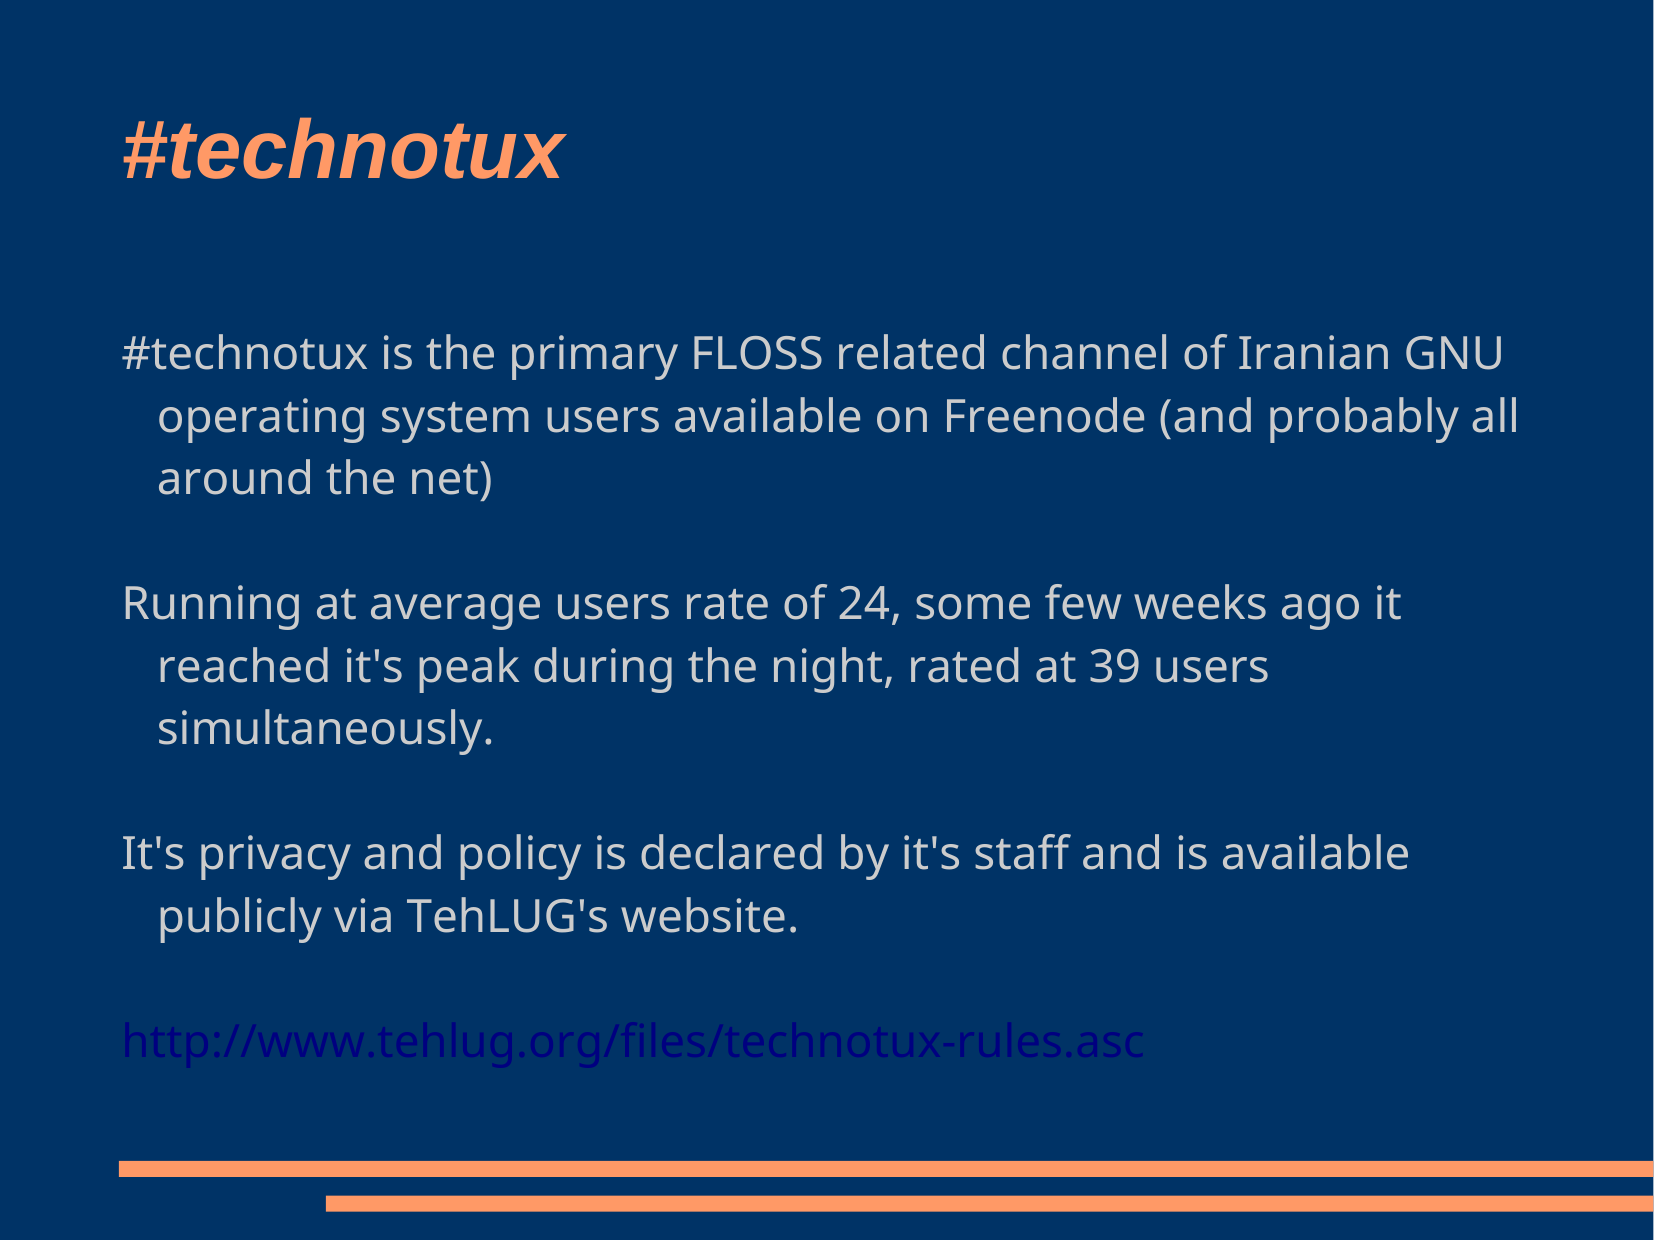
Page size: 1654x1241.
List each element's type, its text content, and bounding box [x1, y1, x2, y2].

title #technotux [121, 46, 1534, 254]
subtitle #technotux is the primary FLOSS related channel of Iranian GNU operating system users available on Freenode (and probably all around the net) Running at average users rate of 24, some few weeks ago it reached it's peak during the night, rated at 39 users simultaneously. It's privacy and policy is declared by it's staff and is available publicly via TehLUG's website. http://www.tehlug.org/files/technotux-rules.asc [121, 322, 1561, 1133]
